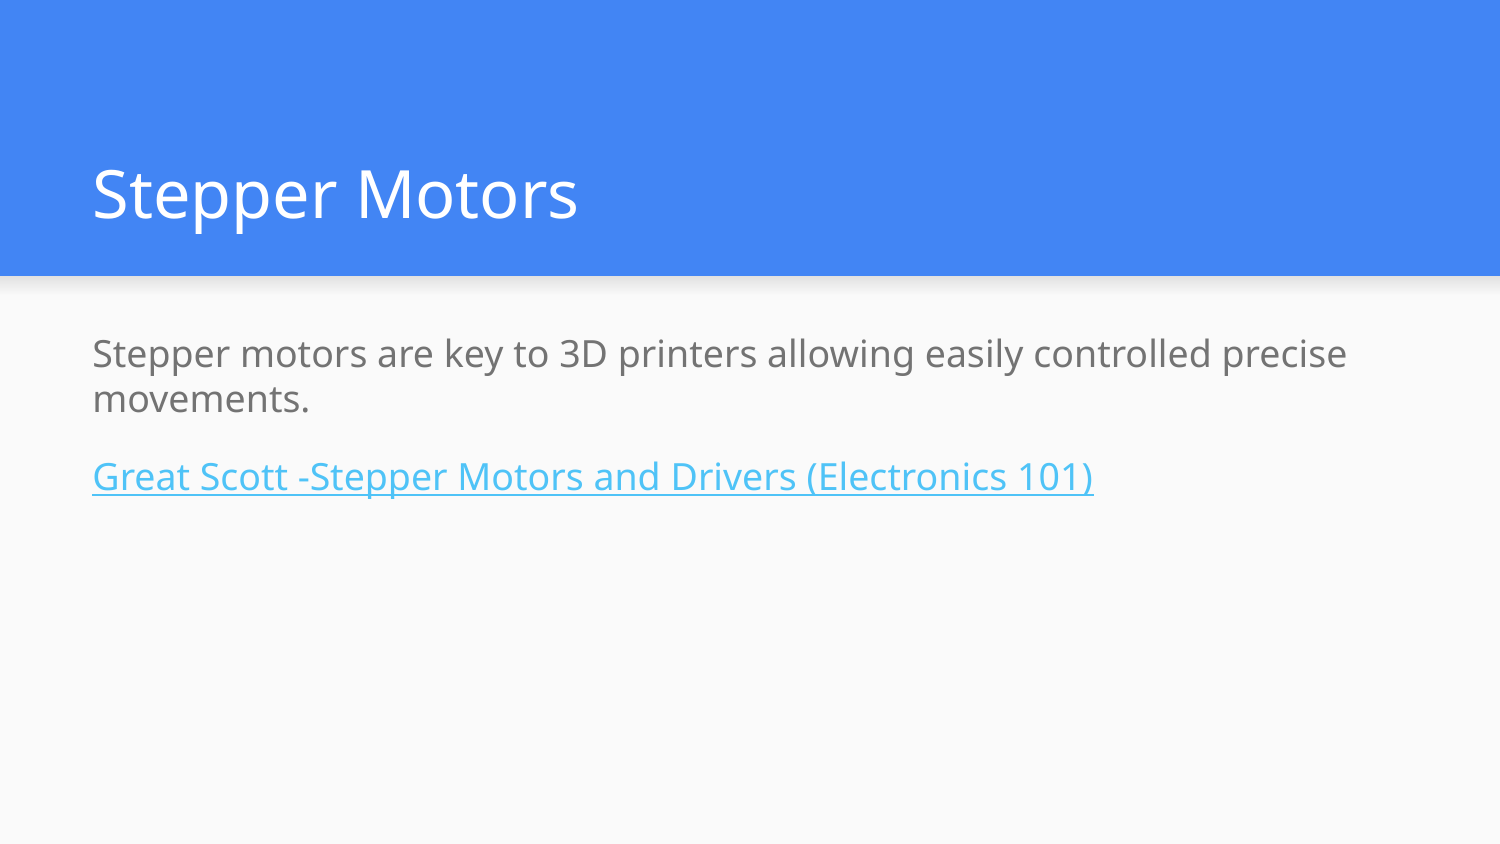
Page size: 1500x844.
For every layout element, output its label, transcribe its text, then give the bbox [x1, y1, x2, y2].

title Stepper Motors [77, 121, 1427, 248]
list Stepper motors are key to 3D printers allowing easily controlled precise movements. Great Scott -Stepper Motors and Drivers (Electronics 101) [77, 314, 1427, 760]
